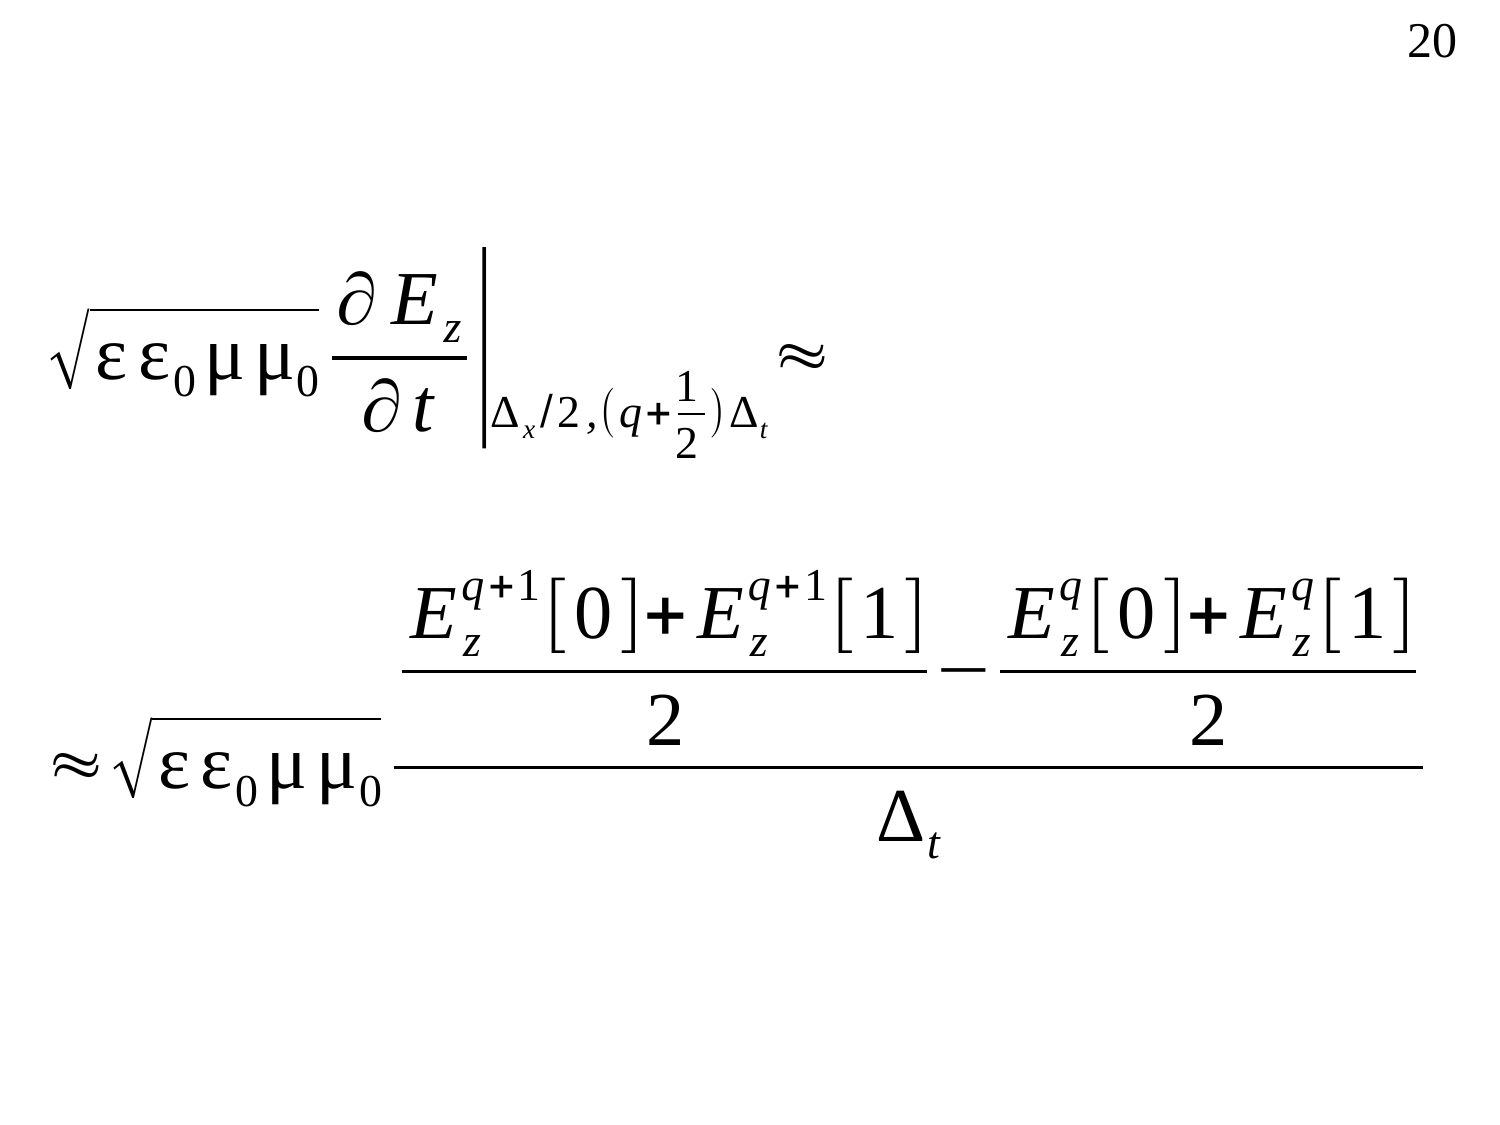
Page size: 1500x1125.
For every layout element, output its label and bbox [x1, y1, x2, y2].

chart [11, 247, 1459, 869]
